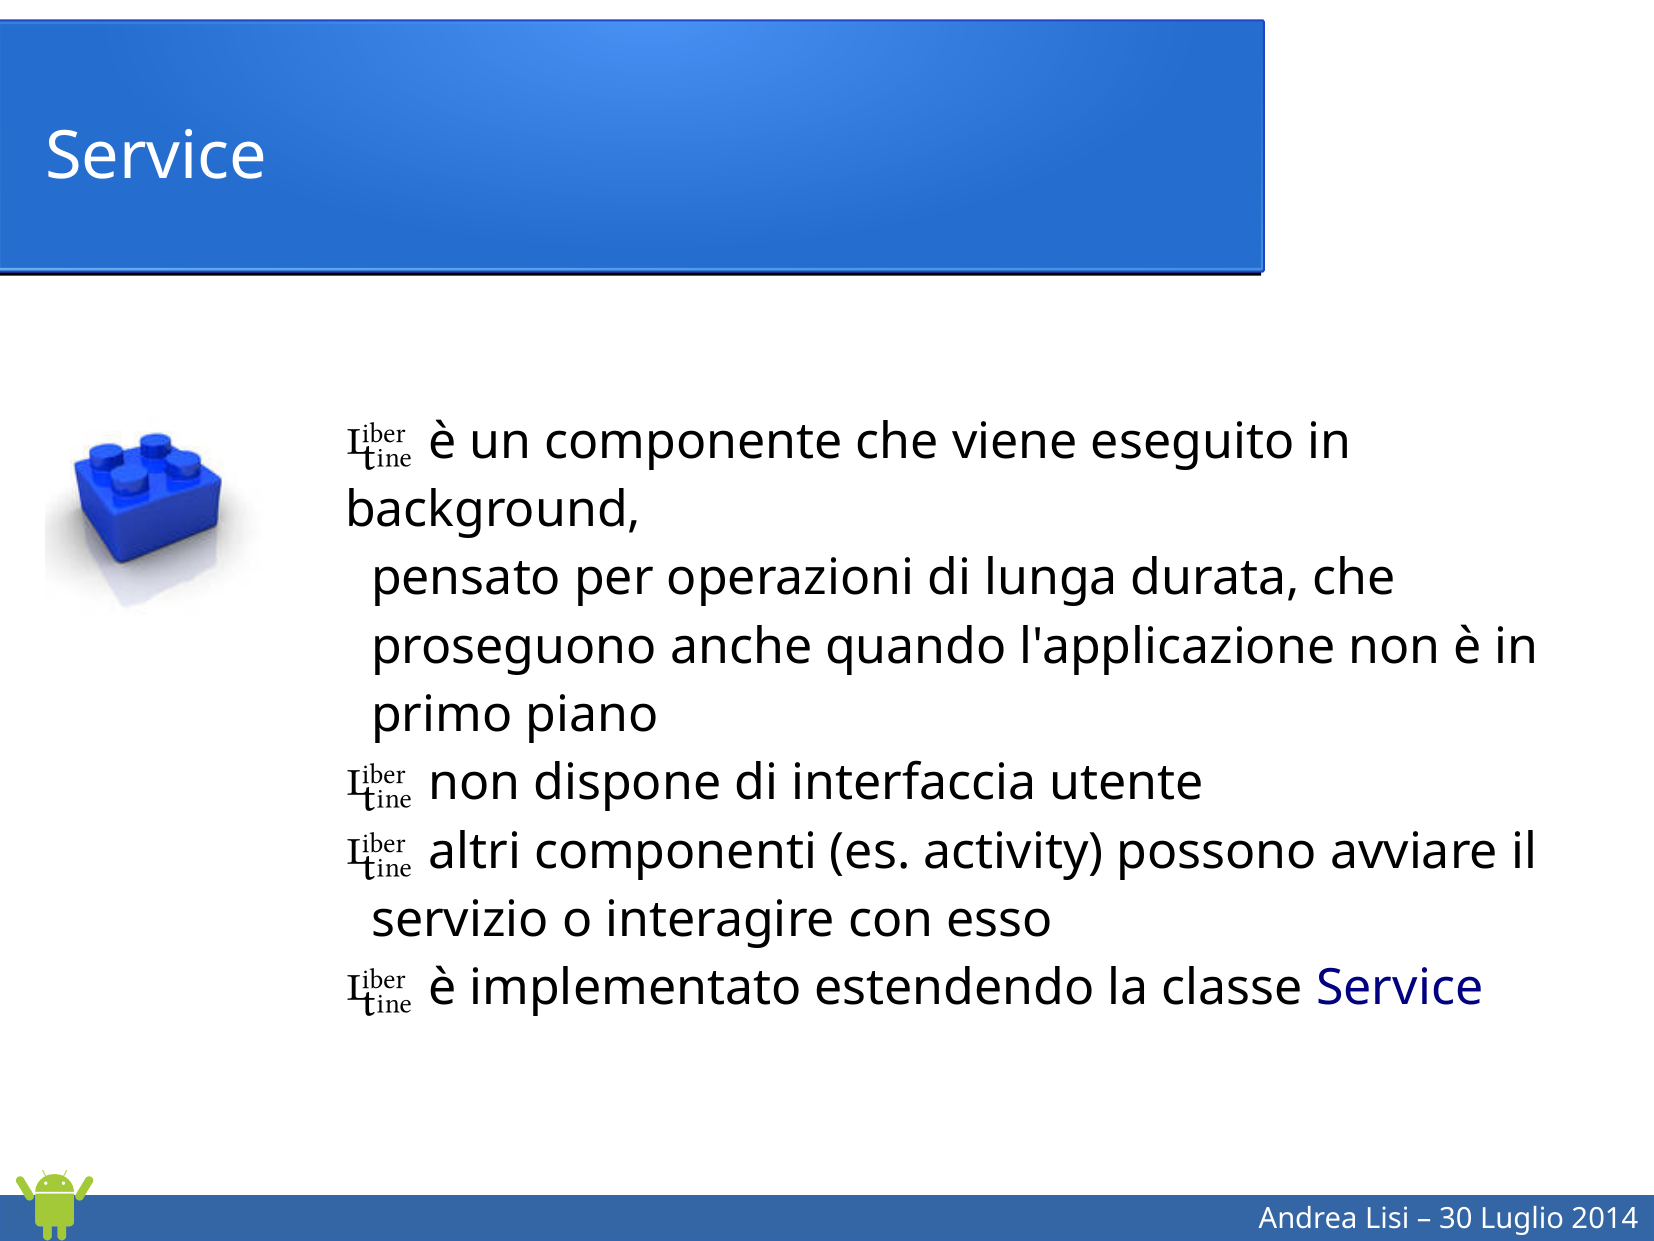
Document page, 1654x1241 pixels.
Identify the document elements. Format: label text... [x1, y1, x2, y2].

text_box  è un componente che viene eseguito in background, pensato per operazioni di lunga durata, che proseguono anche quando l'applicazione non è in primo piano  non dispone di interfaccia utente  altri componenti (es. activity) possono avviare il servizio o interagire con esso  è implementato estendendo la classe Service [345, 405, 1621, 1156]
picture [9, 1167, 100, 1241]
title Service [45, 49, 1250, 257]
picture [45, 389, 316, 616]
text_box Andrea Lisi – 30 Luglio 2014 [100, 1195, 1654, 1241]
